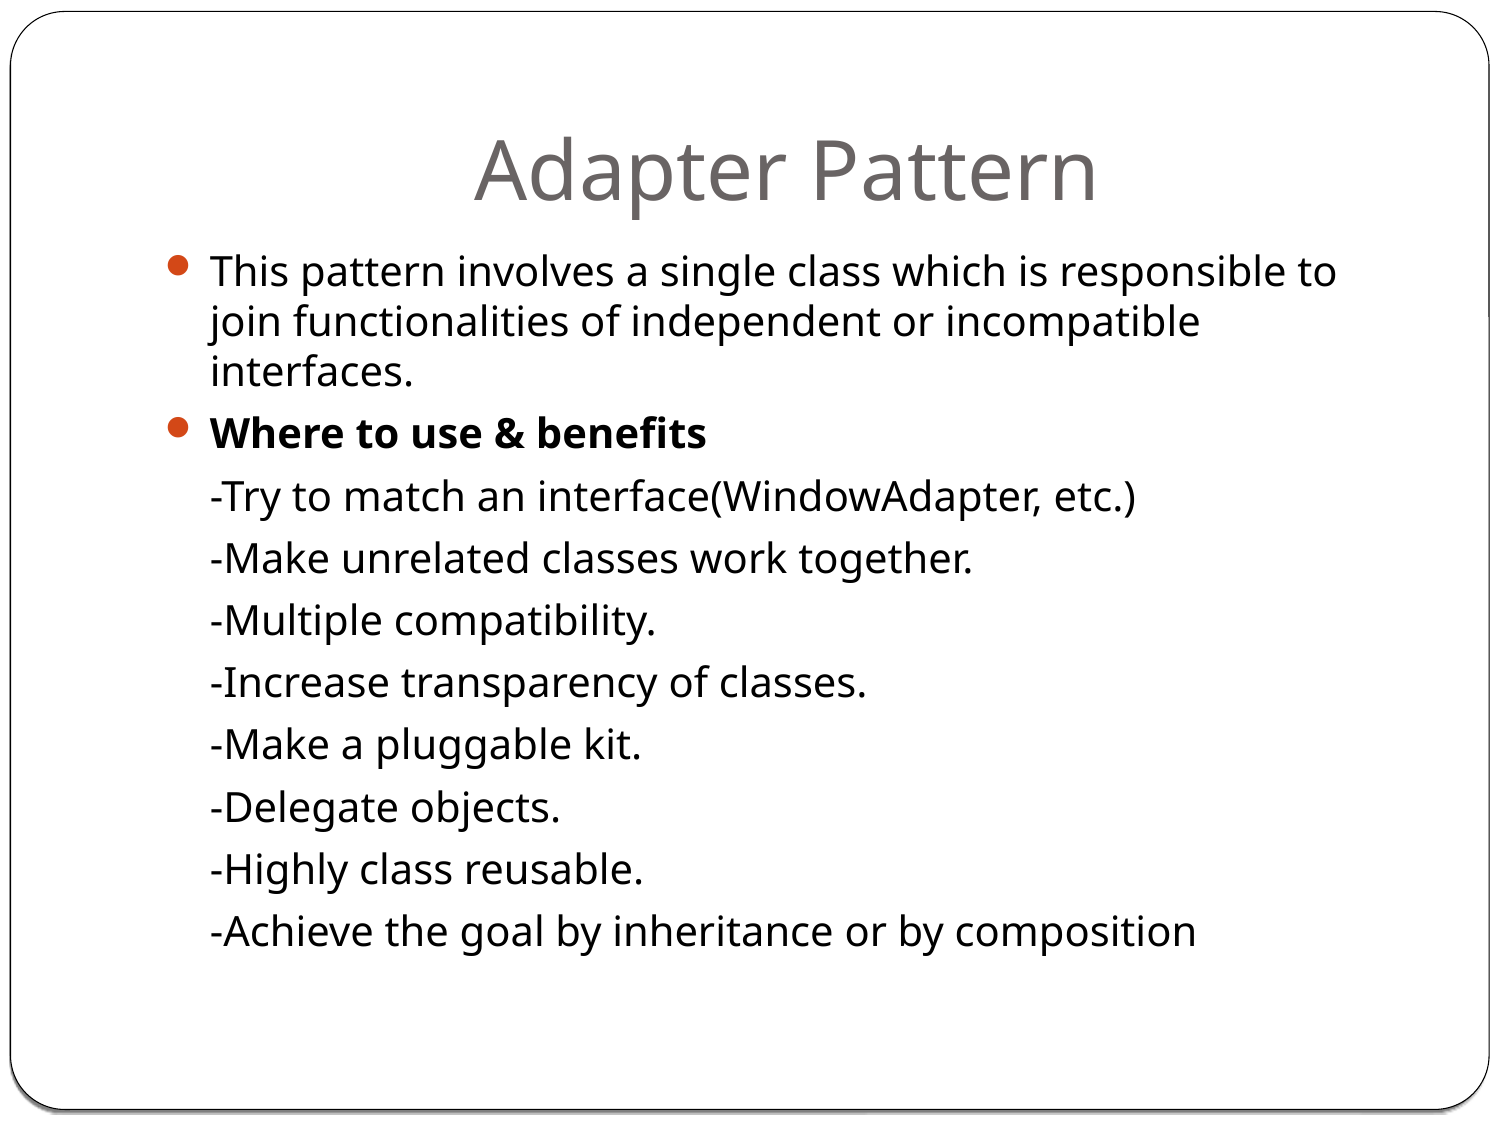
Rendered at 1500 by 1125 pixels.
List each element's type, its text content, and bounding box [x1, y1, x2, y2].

list This pattern involves a single class which is responsible to join functionalities of independent or incompatible interfaces. Where to use & benefits -Try to match an interface(WindowAdapter, etc.) -Make unrelated classes work together. -Multiple compatibility. -Increase transparency of classes. -Make a pluggable kit. -Delegate objects. -Highly class reusable. -Achieve the goal by inheritance or by composition [150, 237, 1425, 988]
title Adapter Pattern [150, 45, 1425, 233]
